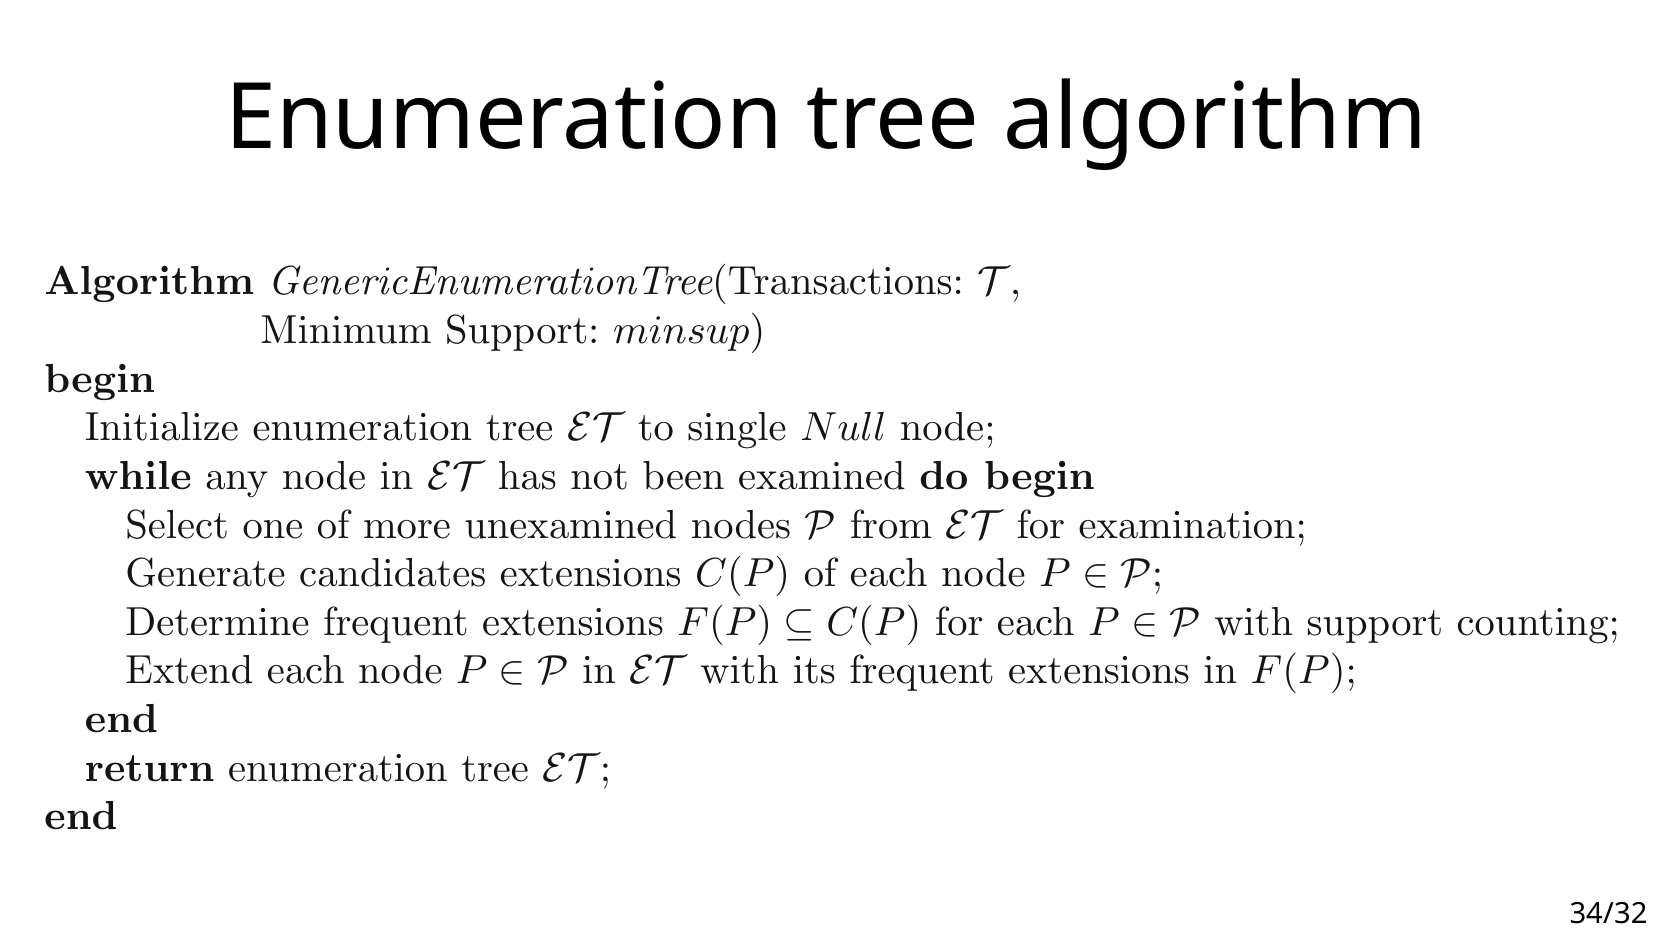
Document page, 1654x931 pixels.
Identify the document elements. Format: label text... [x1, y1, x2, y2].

picture [1, 244, 1654, 858]
title Enumeration tree algorithm [82, 1, 1571, 226]
